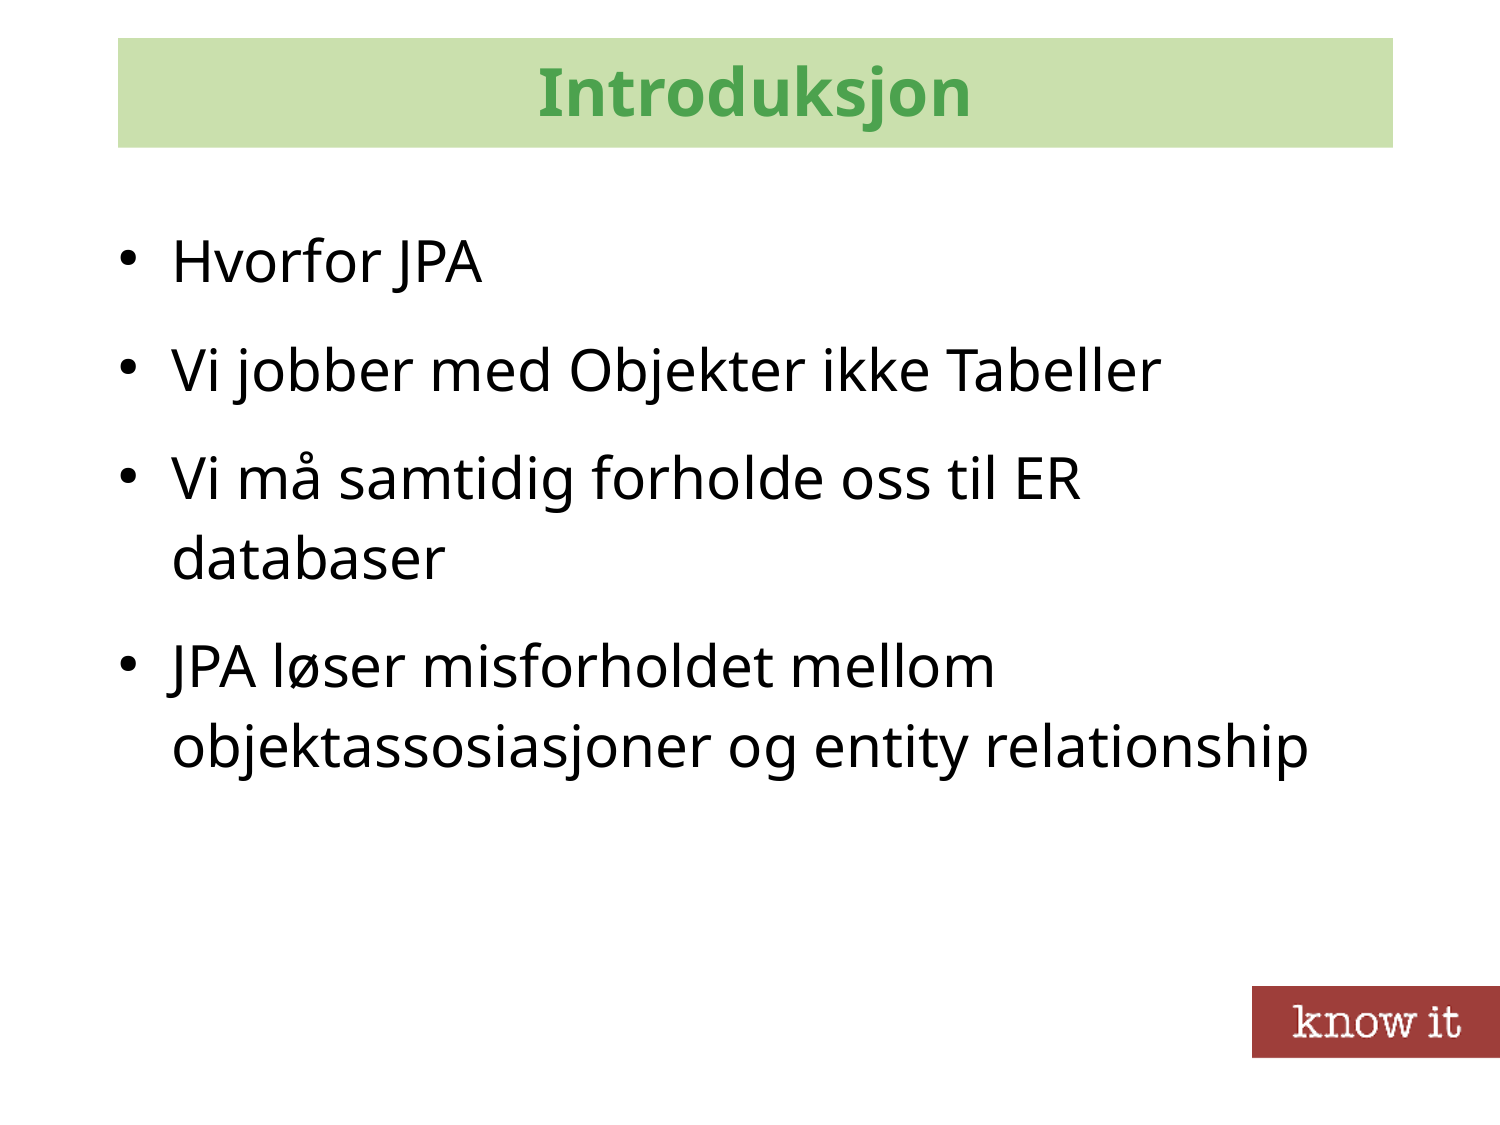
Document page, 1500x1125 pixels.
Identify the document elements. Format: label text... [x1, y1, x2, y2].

list Hvorfor JPA Vi jobber med Objekter ikke Tabeller Vi må samtidig forholde oss til ER databaser JPA løser misforholdet mellom objektassosiasjoner og entity relationship [100, 220, 1360, 935]
picture [1252, 986, 1500, 1058]
text_box Introduksjon [118, 38, 1393, 148]
